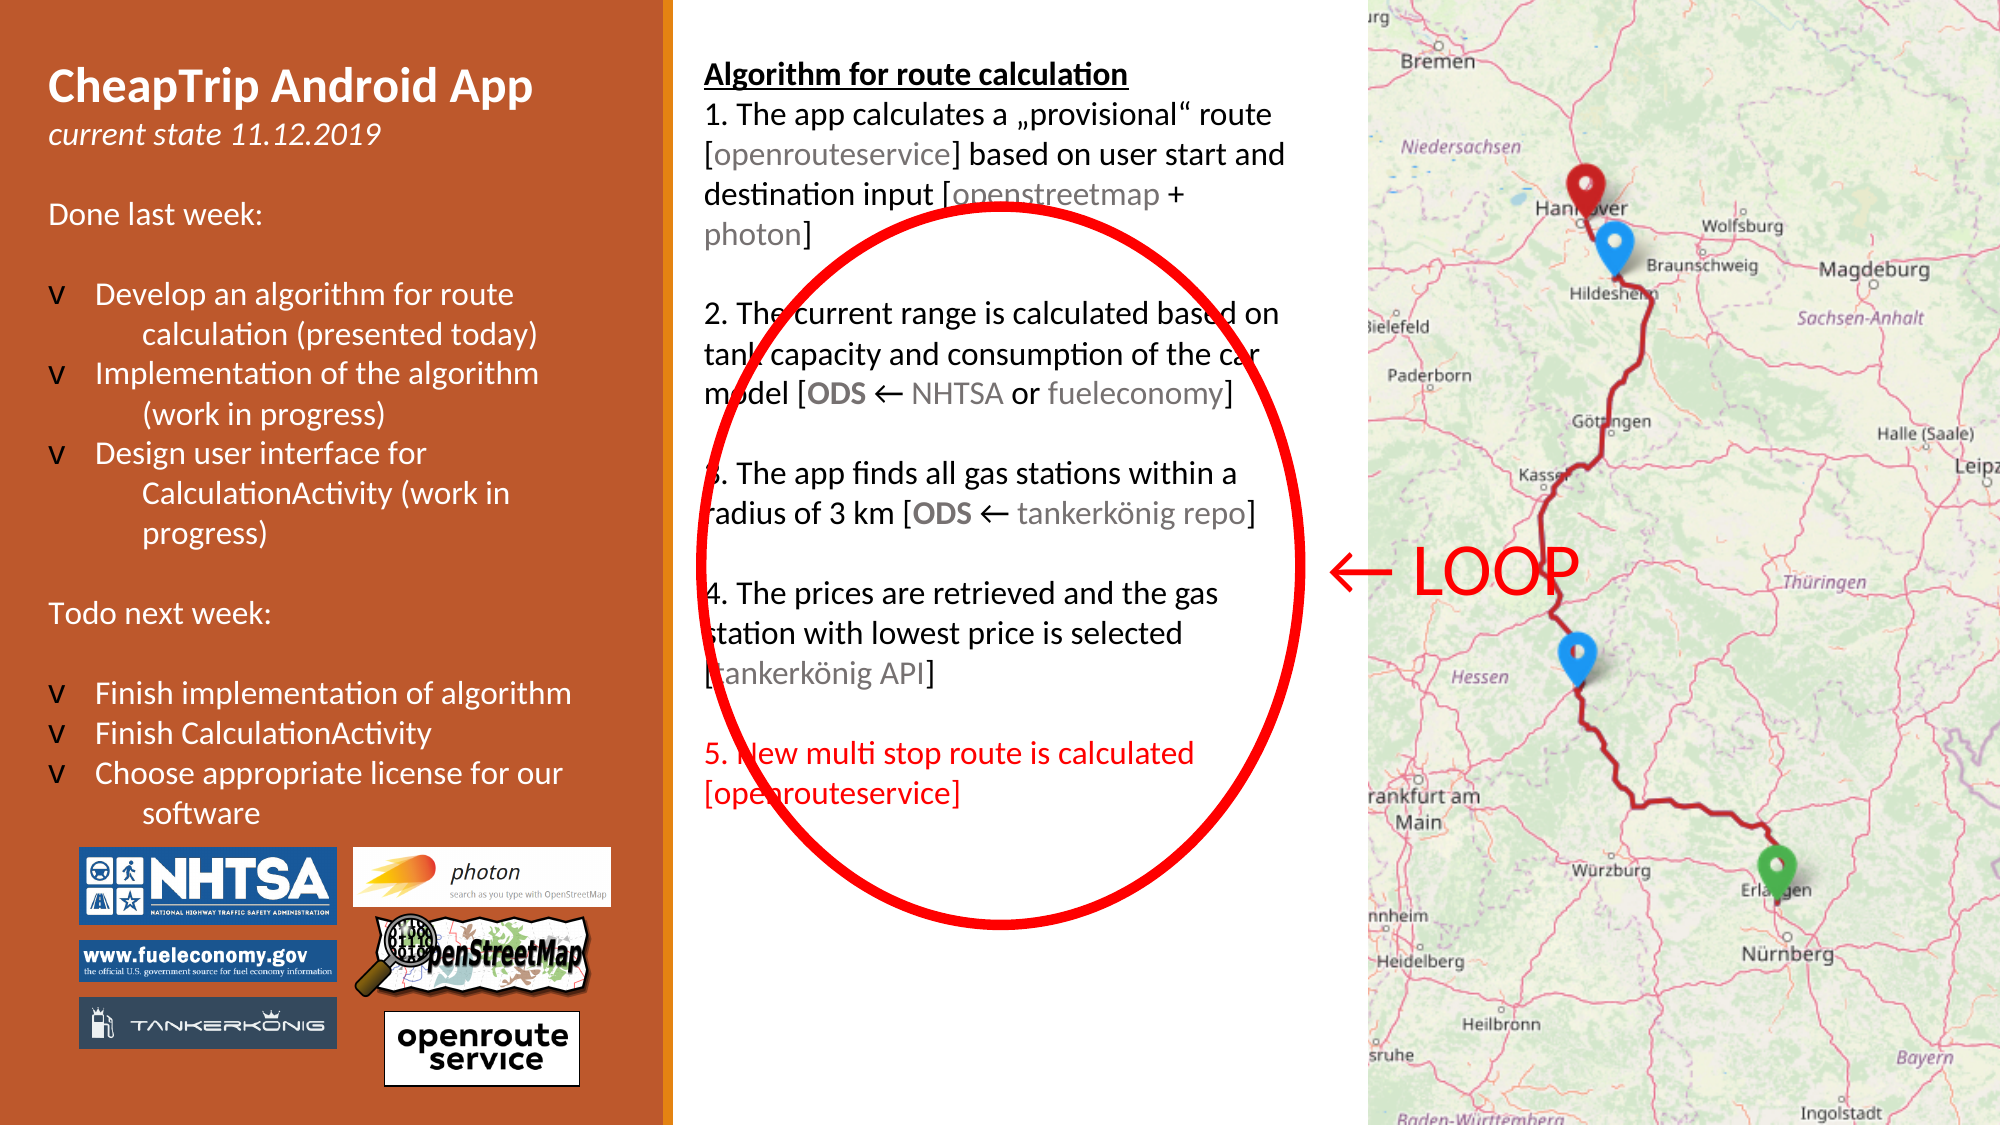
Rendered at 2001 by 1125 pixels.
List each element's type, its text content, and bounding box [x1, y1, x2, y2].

picture [353, 888, 611, 907]
picture [1368, 0, 2000, 1125]
picture [79, 997, 337, 1049]
picture [385, 1012, 579, 1086]
text_box CheapTrip Android App current state 11.12.2019 Done last week: Develop an algorithm for route calculation (presented today) Implementation of the algorithm (work in progress) Design user interface for CalculationActivity (work in progress) Todo next week: Finish implementation of algorithm Finish CalculationActivity Choose appropriate license for our software [33, 44, 640, 888]
text_box ← LOOP [1312, 512, 1599, 619]
text_box Algorithm for route calculation 1. The app calculates a „provisional“ route [openrouteservice] based on user start and destination input [openstreetmap + photon] 2. The current range is calculated based on tank capacity and consumption of the car model [ODS ← NHTSA or fueleconomy] 3. The app finds all gas stations within a radius of 3 km [ODS ← tankerkönig repo] 4. The prices are retrieved and the gas station with lowest price is selected [tankerkönig API] 5. New multi stop route is calculated [openrouteservice] [688, 44, 1313, 868]
text_box [701, 206, 1301, 925]
picture [79, 888, 337, 925]
picture [79, 940, 337, 982]
picture [353, 911, 611, 998]
